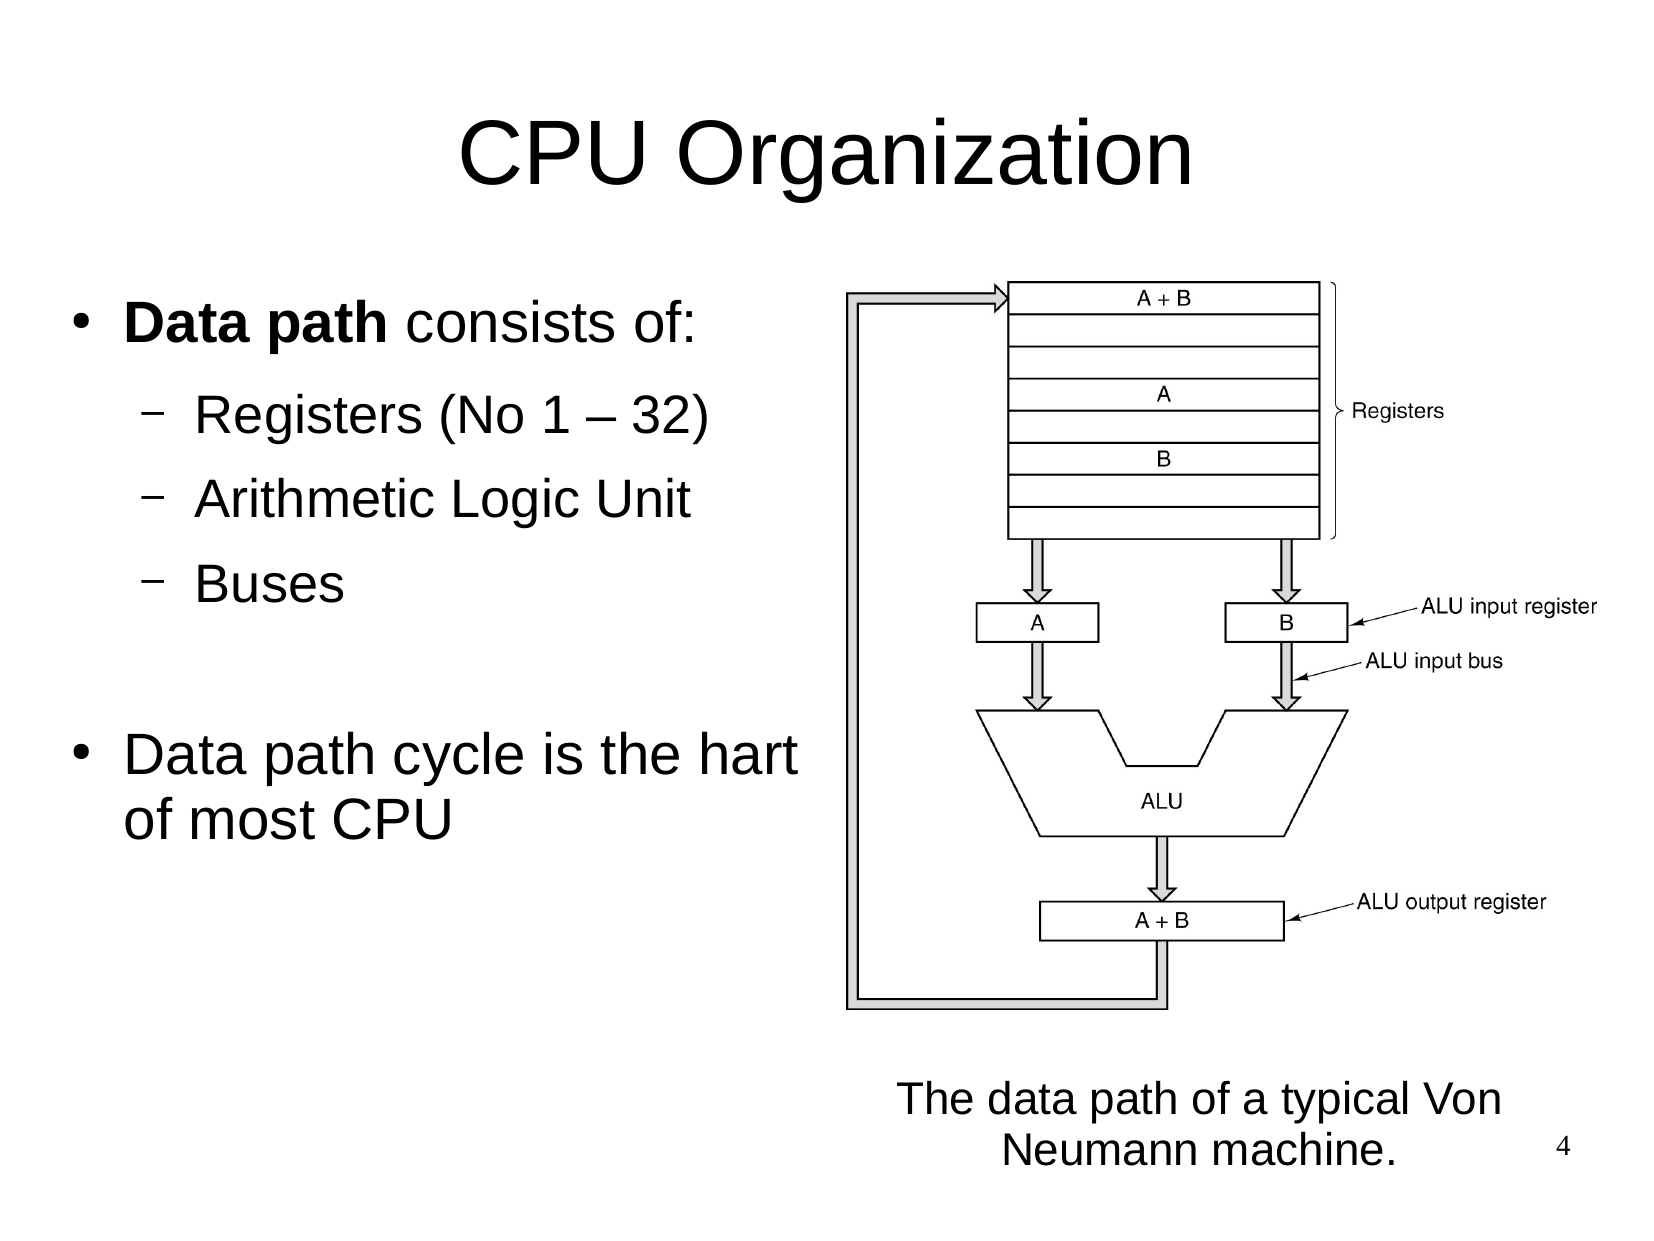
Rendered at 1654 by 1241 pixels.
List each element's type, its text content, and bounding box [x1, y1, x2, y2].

list Data path consists of: Registers (No 1 – 32) Arithmetic Logic Unit Buses Data path cycle is the hart of most CPU [53, 290, 824, 1010]
picture [846, 281, 1597, 1010]
title CPU Organization [82, 49, 1571, 257]
text_box The data path of a typical Von Neumann machine. [881, 1065, 1533, 1204]
